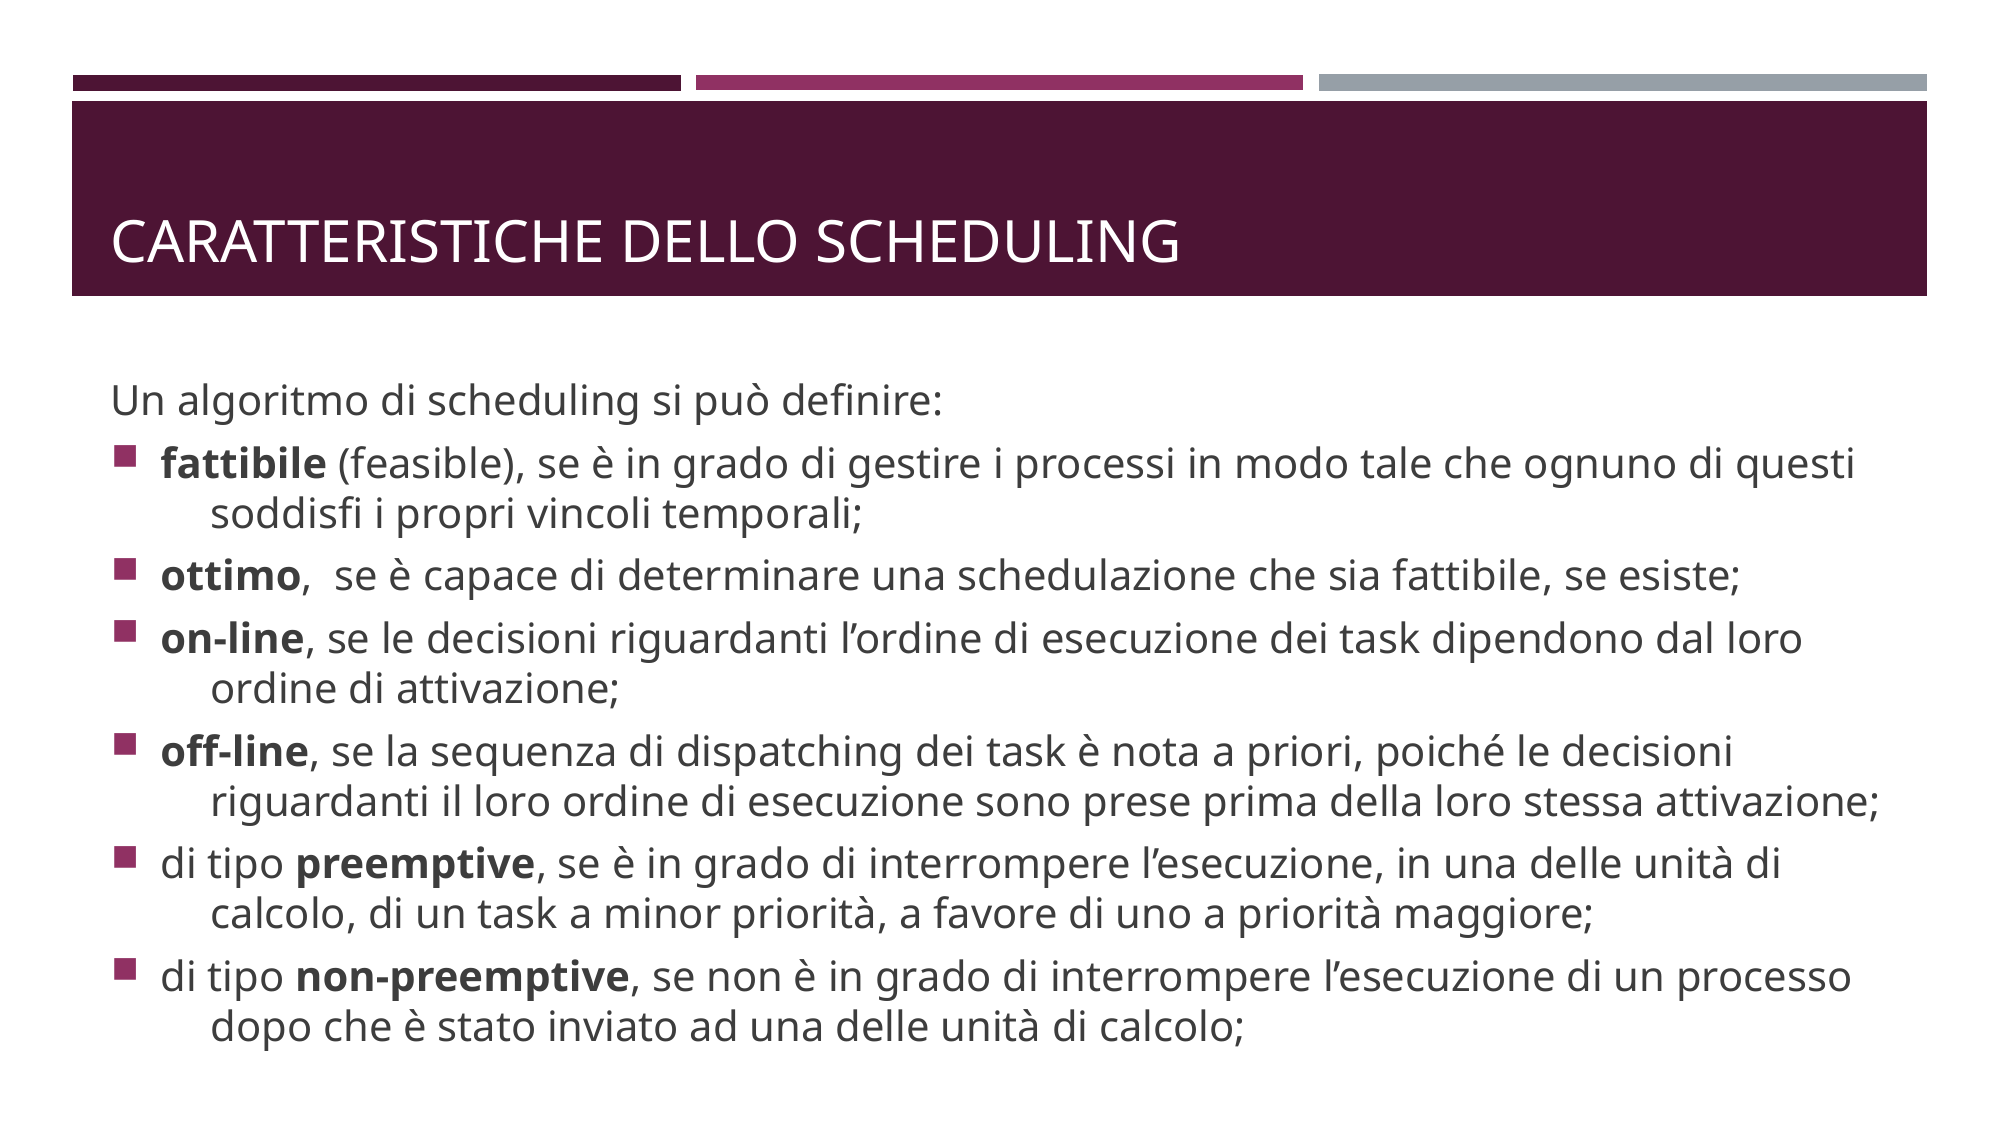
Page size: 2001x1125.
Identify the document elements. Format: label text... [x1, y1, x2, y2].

list Un algoritmo di scheduling si può definire: fattibile (feasible), se è in grado di gestire i processi in modo tale che ognuno di questi soddisfi i propri vincoli temporali; ottimo, se è capace di determinare una schedulazione che sia fattibile, se esiste; on-line, se le decisioni riguardanti l’ordine di esecuzione dei task dipendono dal loro ordine di attivazione; off-line, se la sequenza di dispatching dei task è nota a priori, poiché le decisioni riguardanti il loro ordine di esecuzione sono prese prima della loro stessa attivazione; di tipo preemptive, se è in grado di interrompere l’esecuzione, in una delle unità di calcolo, di un task a minor priorità, a favore di uno a priorità maggiore; di tipo non-preemptive, se non è in grado di interrompere l’esecuzione di un processo dopo che è stato inviato ad una delle unità di calcolo; [95, 322, 1905, 1102]
title Caratteristiche dello scheduling [95, 115, 1905, 282]
